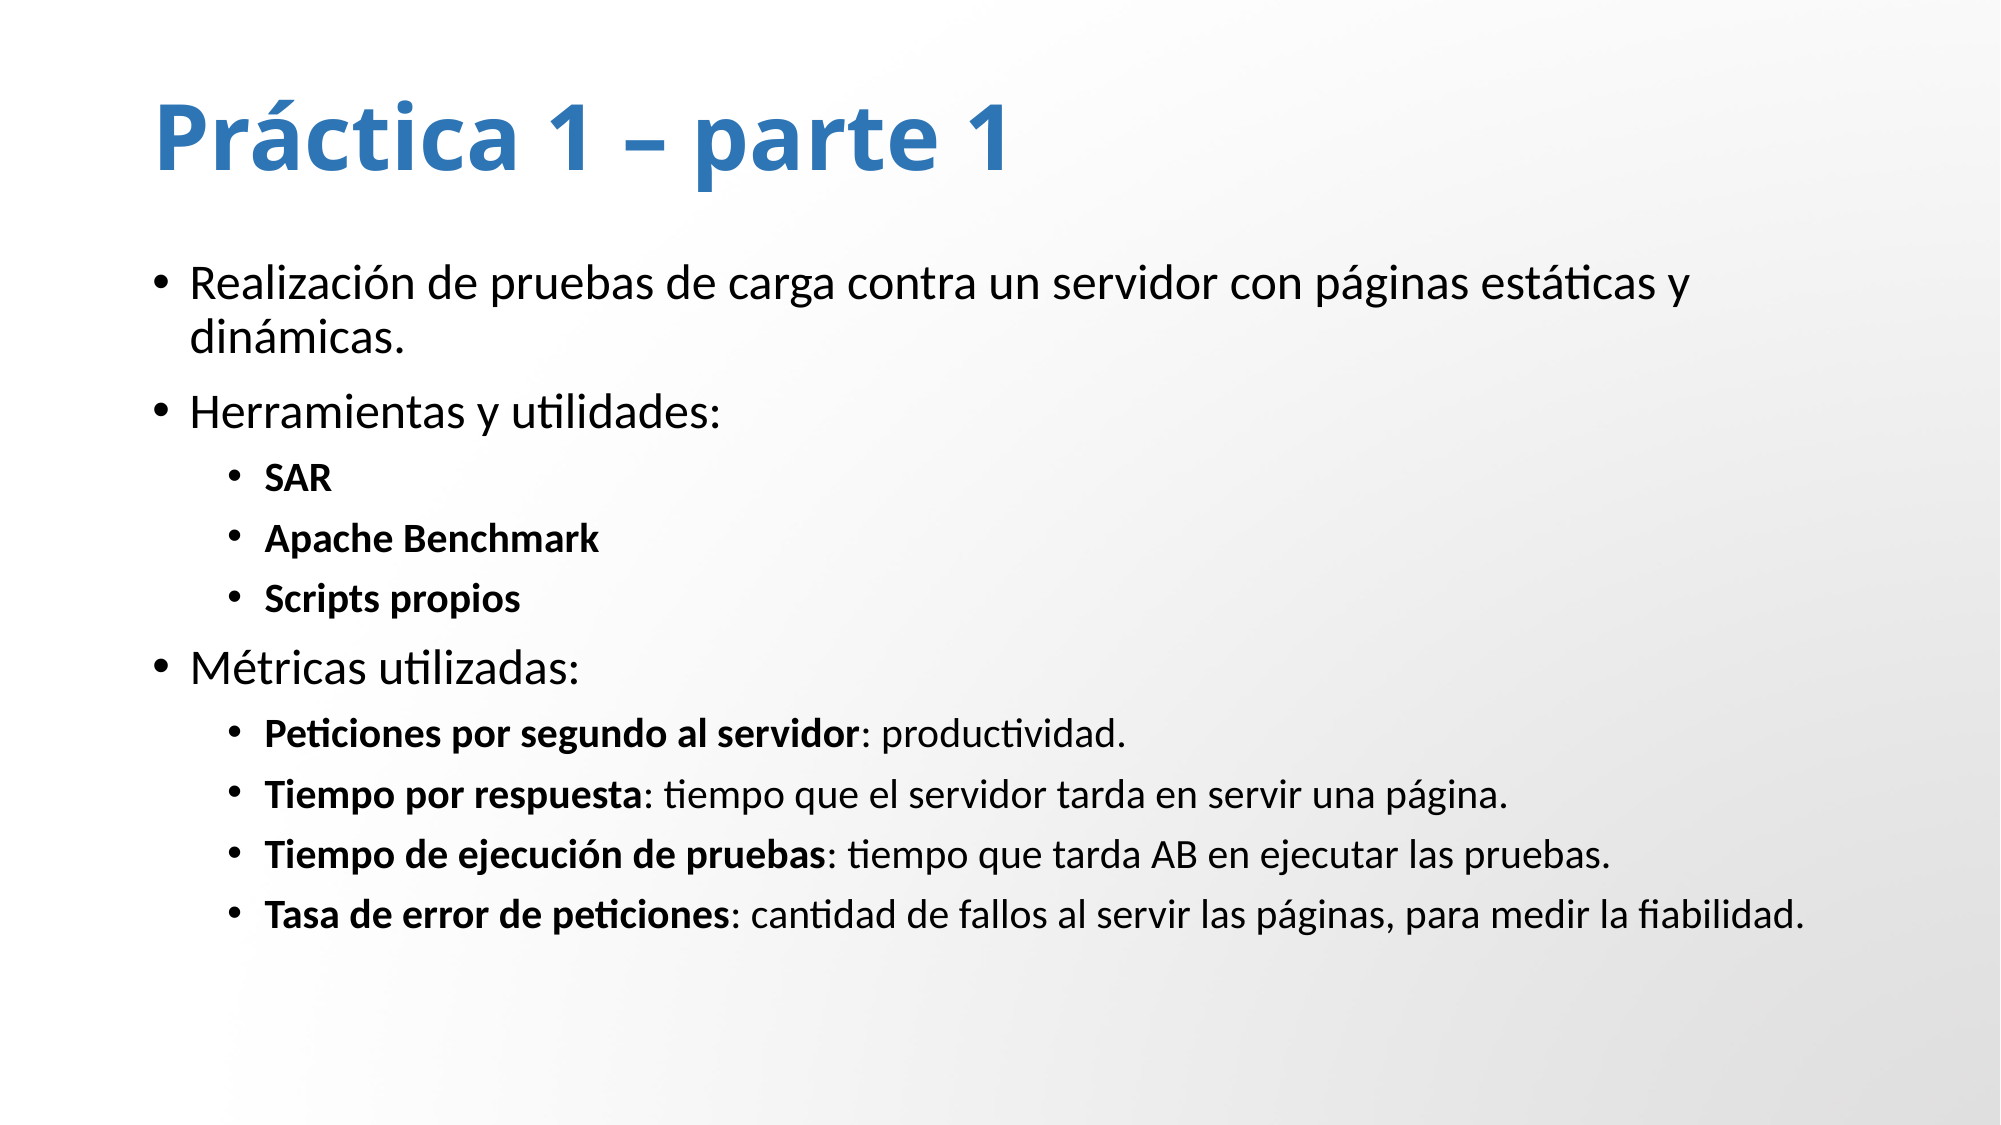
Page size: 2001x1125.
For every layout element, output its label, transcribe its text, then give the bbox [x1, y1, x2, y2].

text_box Práctica 1 – parte 1 [137, 31, 1863, 250]
picture [0, 0, 2001, 1125]
text_box Realización de pruebas de carga contra un servidor con páginas estáticas y dinámicas. Herramientas y utilidades: SAR Apache Benchmark Scripts propios Métricas utilizadas: Peticiones por segundo al servidor: productividad. Tiempo por respuesta: tiempo que el servidor tarda en servir una página. Tiempo de ejecución de pruebas: tiempo que tarda AB en ejecutar las pruebas. Tasa de error de peticiones: cantidad de fallos al servir las páginas, para medir la fiabilidad. [137, 249, 1893, 975]
